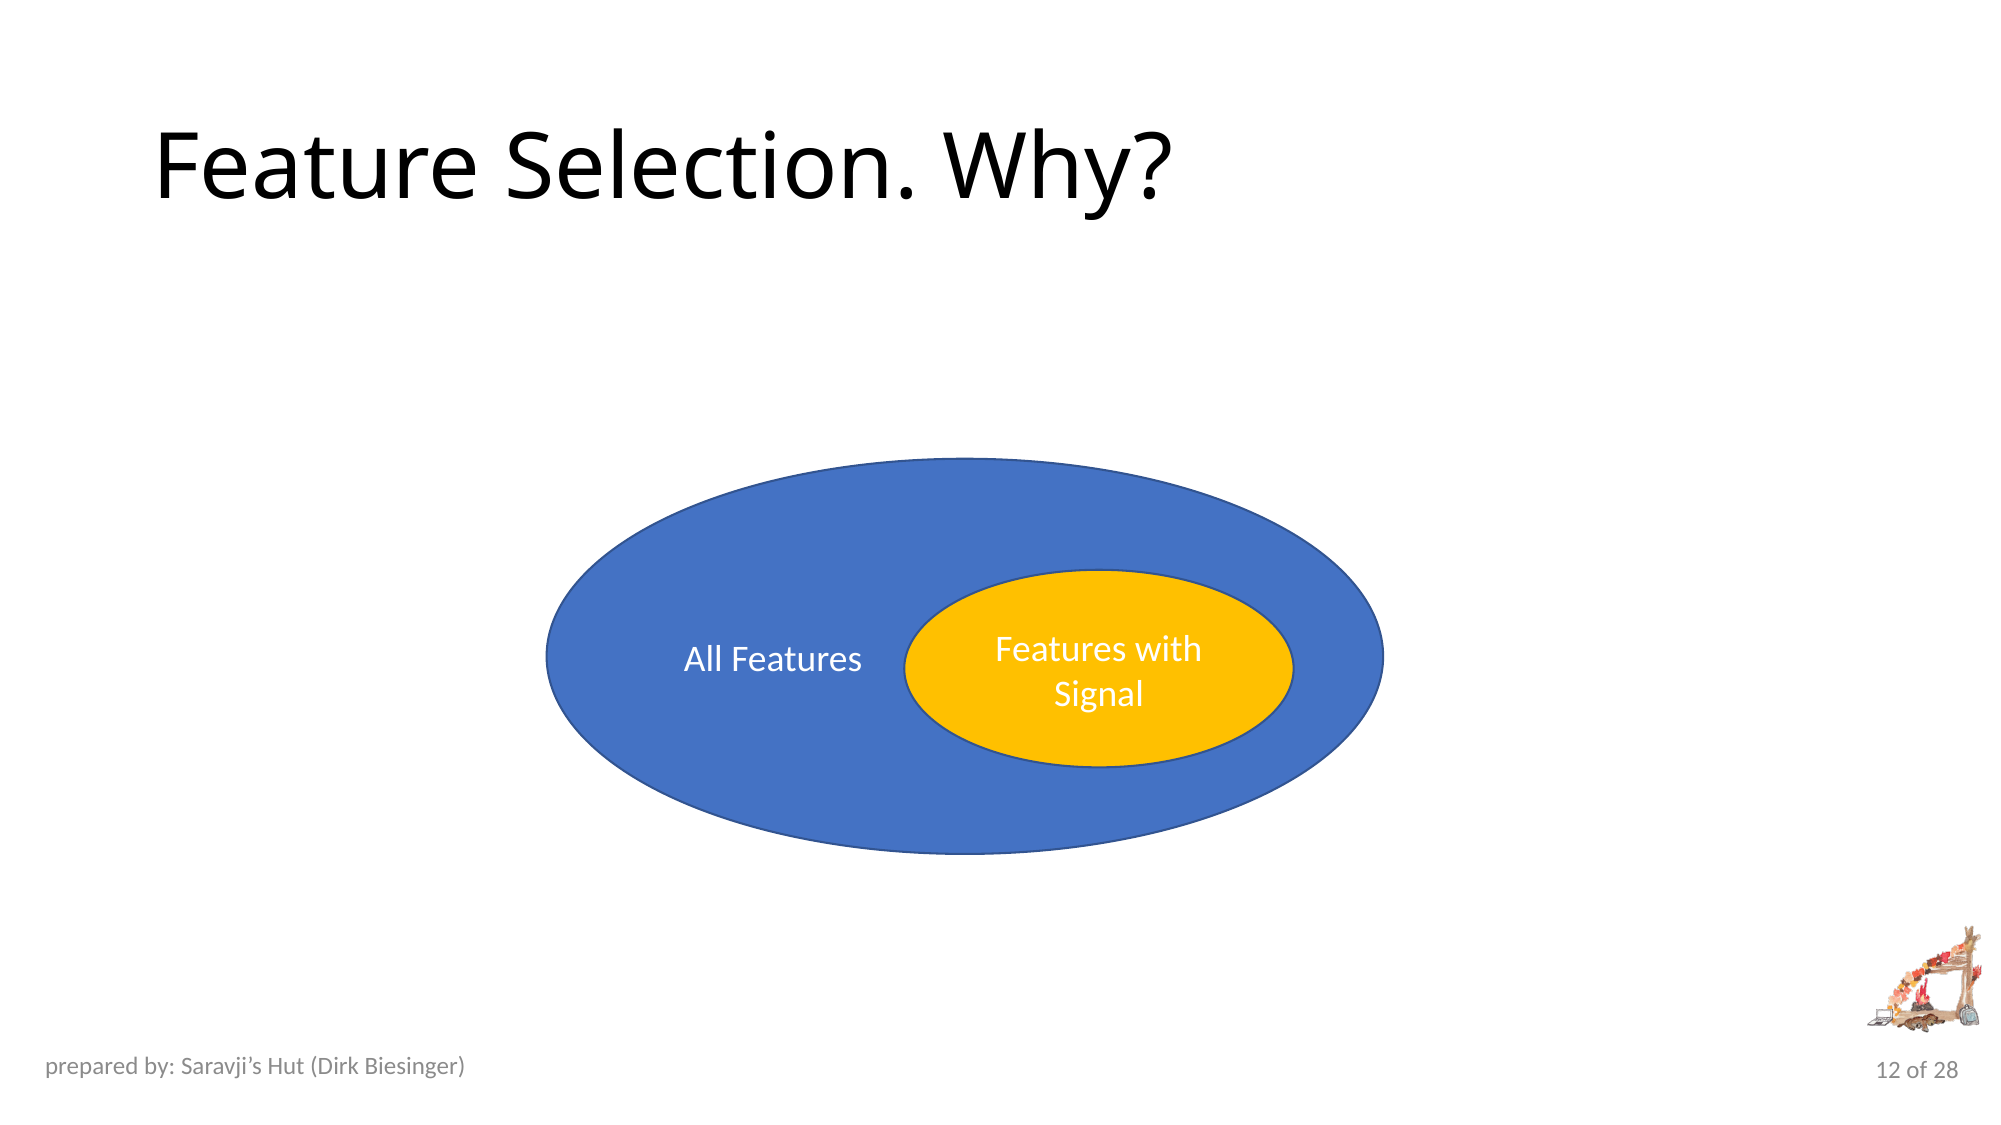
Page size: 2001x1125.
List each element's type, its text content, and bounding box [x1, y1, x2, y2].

text_box All Features [546, 458, 1384, 854]
text_box Features with Signal [904, 569, 1294, 768]
title Feature Selection. Why? [137, 59, 1863, 278]
picture [1853, 908, 1996, 1050]
